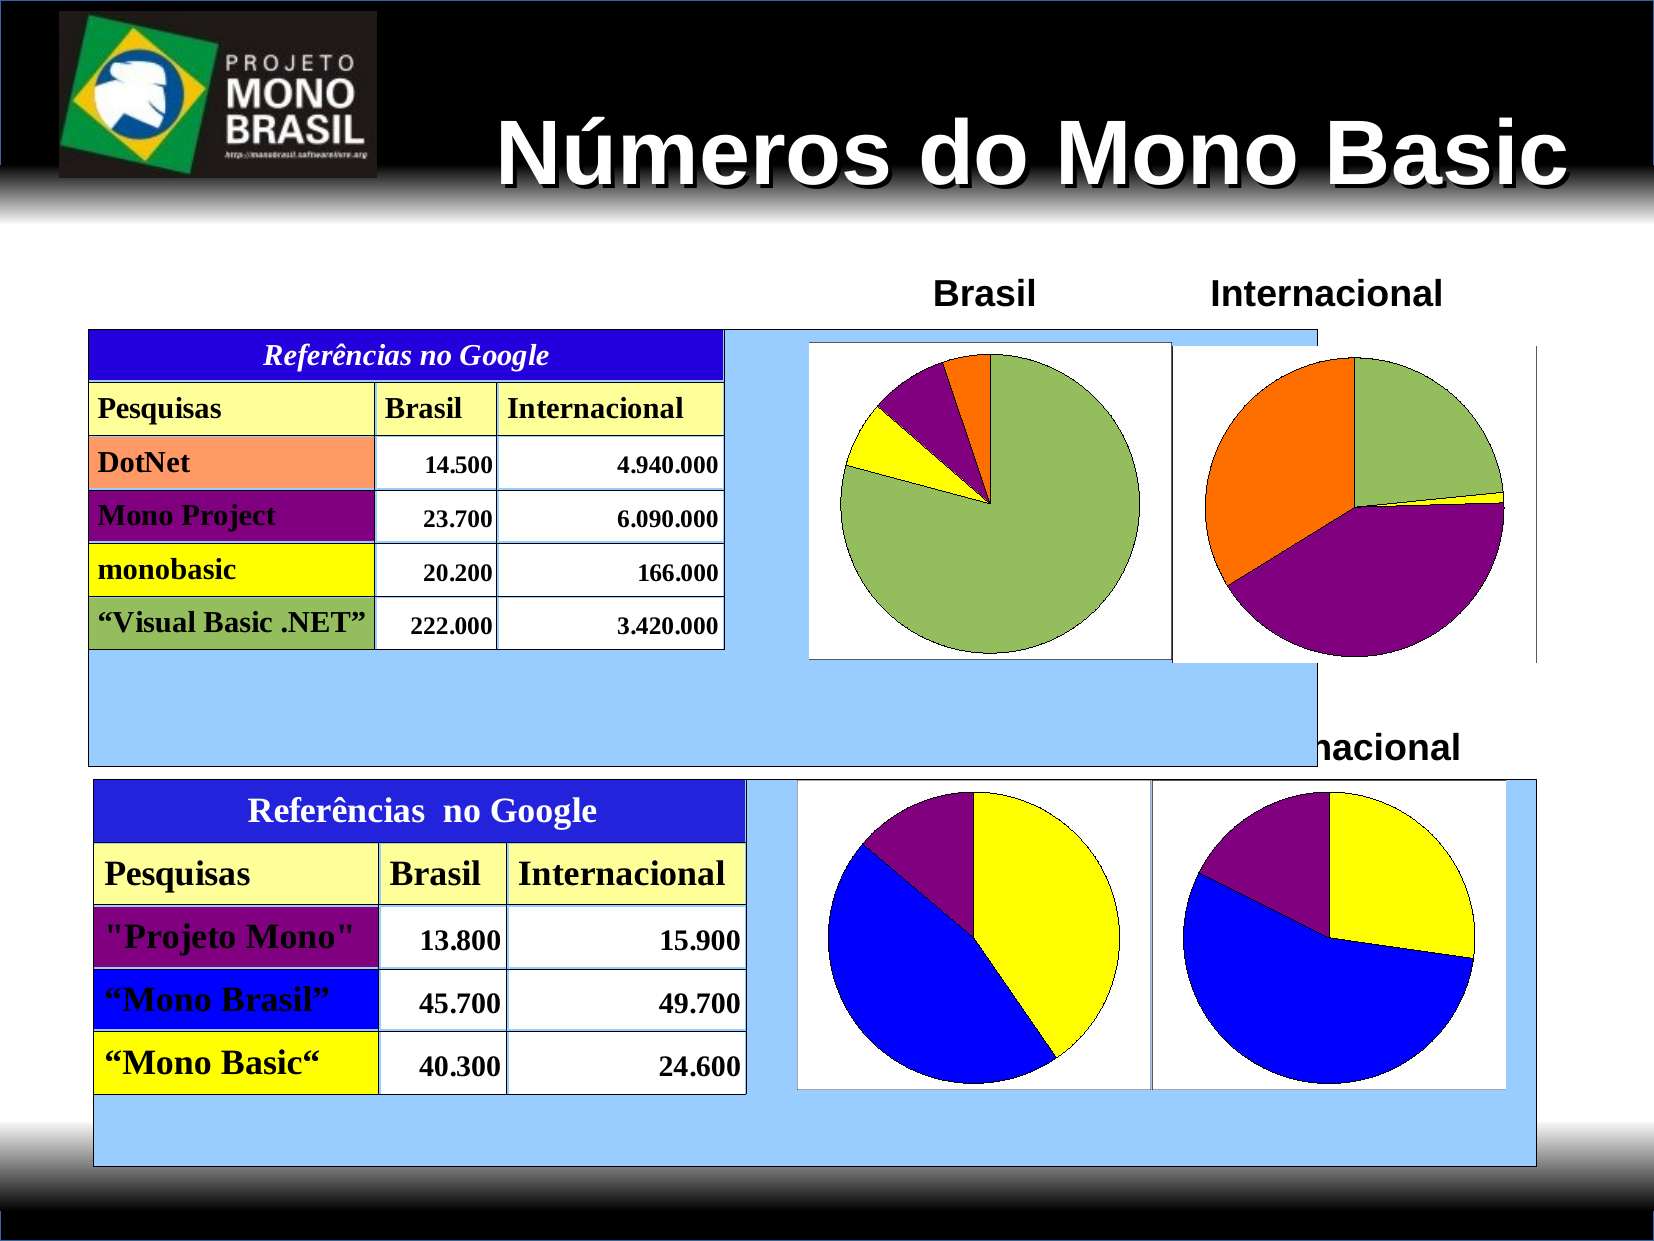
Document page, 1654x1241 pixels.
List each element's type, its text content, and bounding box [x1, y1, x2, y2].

chart [88, 329, 1537, 767]
text_box Brasil [918, 264, 1034, 328]
picture [59, 11, 377, 178]
text_box Brasil [918, 767, 1034, 777]
text_box Internacional [1213, 719, 1434, 783]
chart [93, 779, 1537, 1167]
title Números do Mono Basic [82, 56, 1571, 250]
text_box Internacional [1195, 264, 1417, 328]
